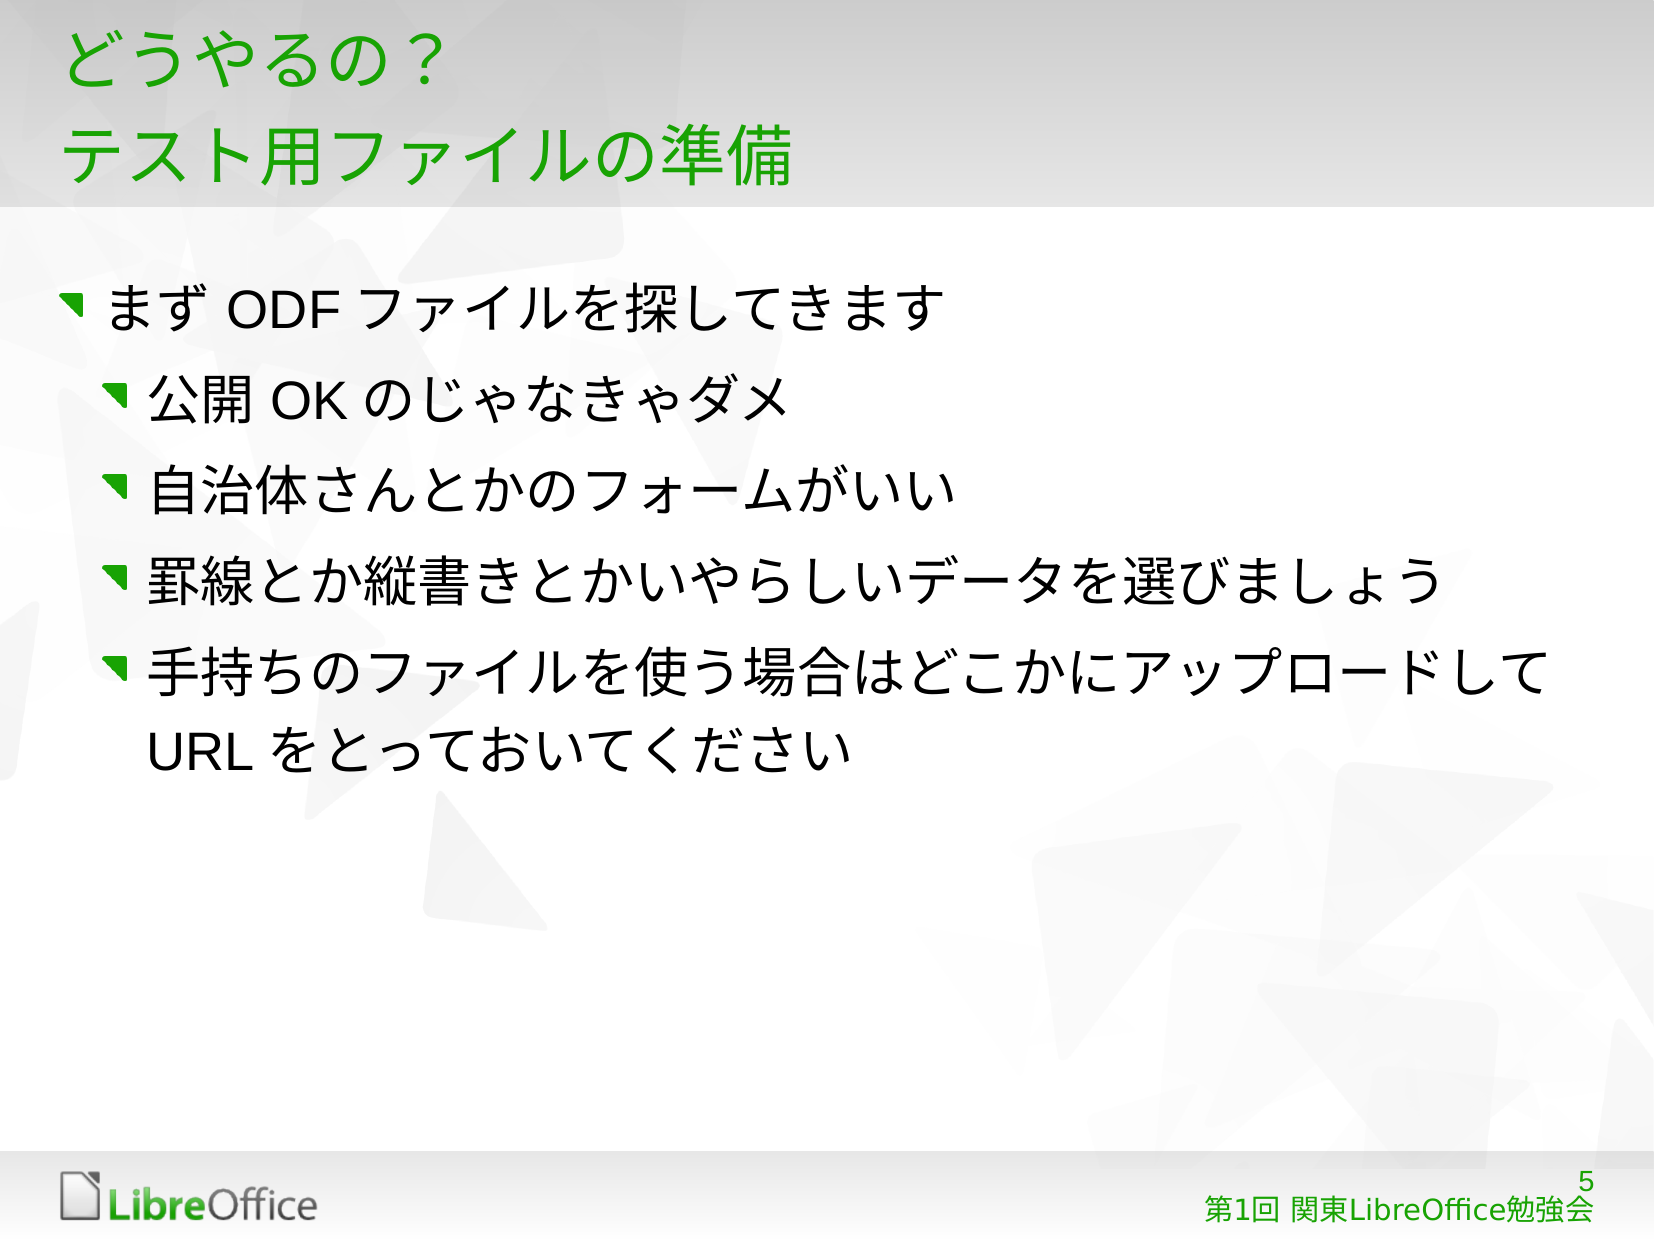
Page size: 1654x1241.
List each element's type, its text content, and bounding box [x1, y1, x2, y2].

picture [41, 1152, 337, 1240]
picture [915, 548, 1654, 1169]
title どうやるの？ テスト用ファイルの準備 [59, 29, 1595, 178]
picture [0, 0, 783, 931]
list まずODFファイルを探してきます 公開OKのじゃなきゃダメ 自治体さんとかのフォームがいい 罫線とか縦書きとかいやらしいデータを選びましょう 手持ちのファイルを使う場合はどこかにアップロードしてURLをとっておいてください [59, 265, 1595, 985]
